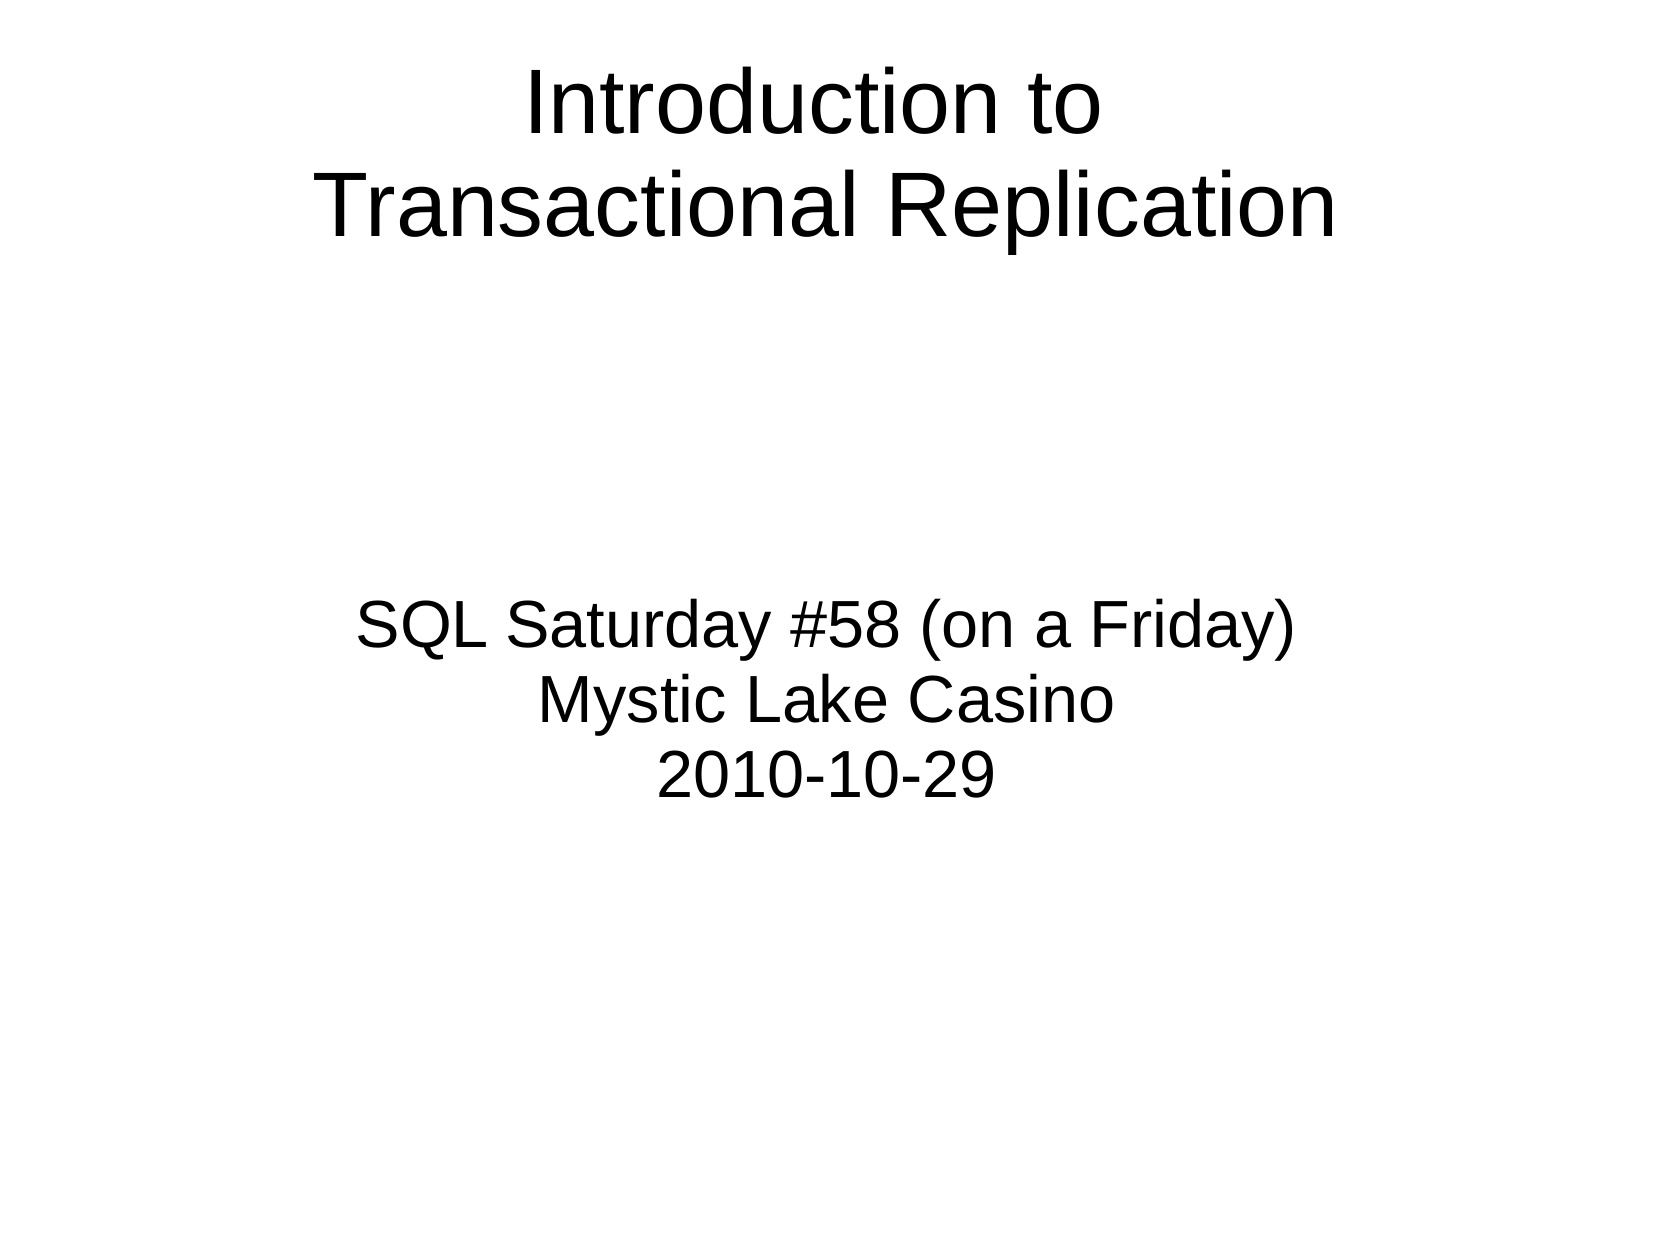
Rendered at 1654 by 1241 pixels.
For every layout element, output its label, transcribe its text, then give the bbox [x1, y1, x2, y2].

subtitle SQL Saturday #58 (on a Friday) Mystic Lake Casino 2010-10-29 [82, 297, 1571, 1102]
title Introduction to Transactional Replication [82, 50, 1571, 256]
